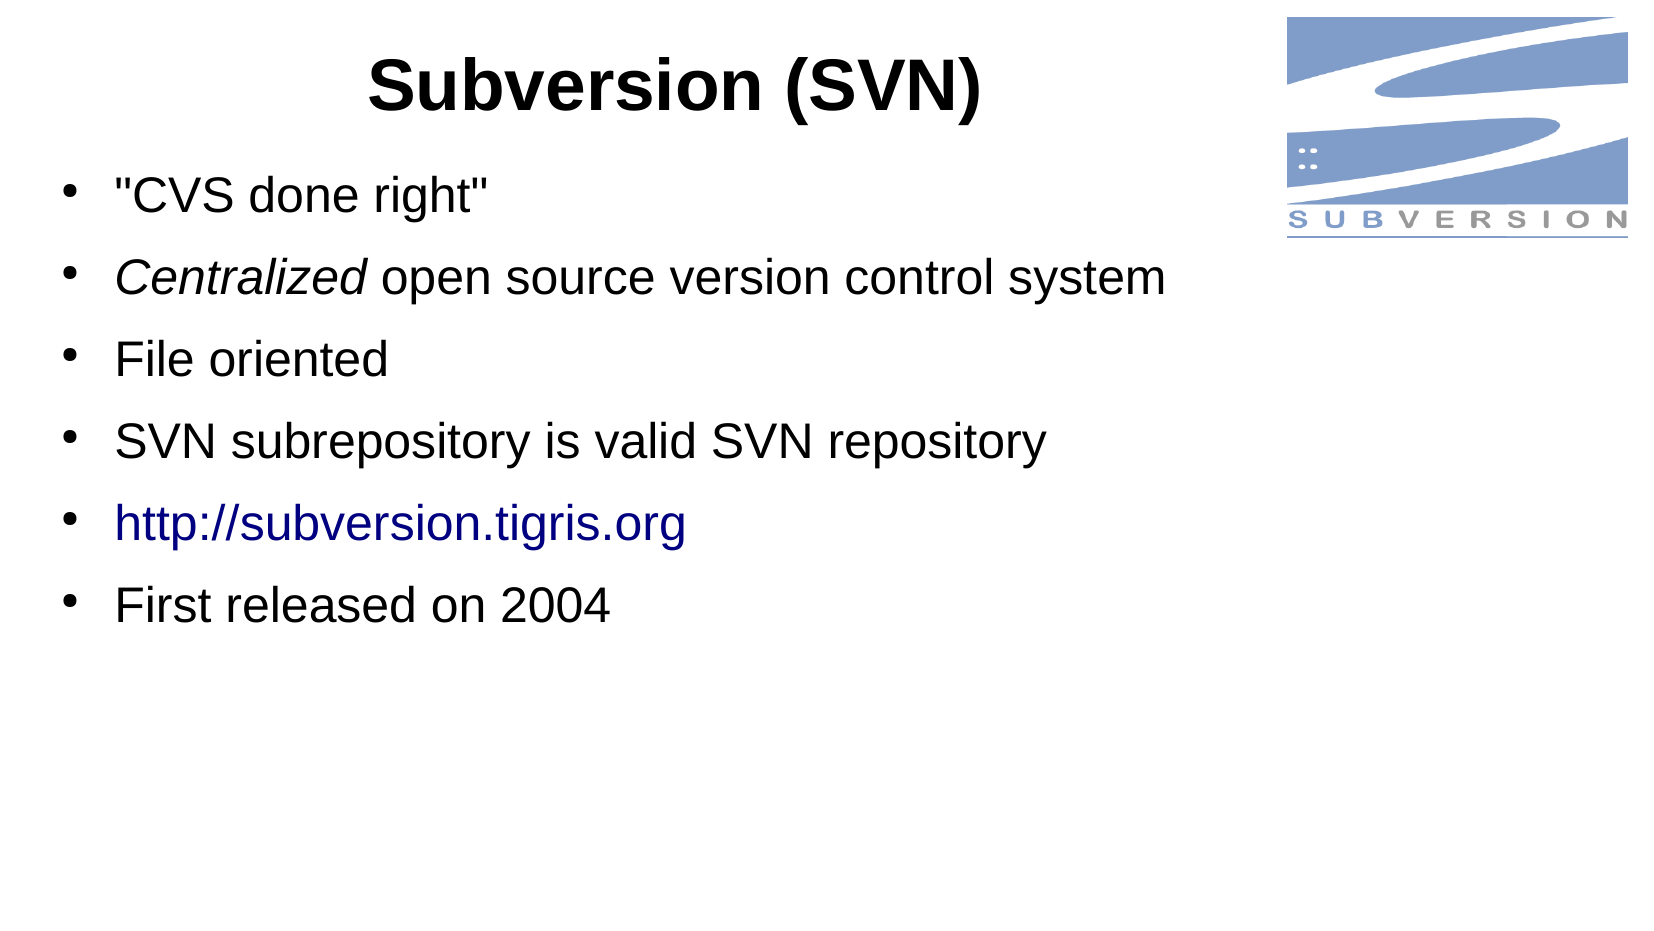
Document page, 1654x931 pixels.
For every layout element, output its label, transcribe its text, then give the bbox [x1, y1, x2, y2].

title Subversion (SVN) [25, 5, 1325, 157]
list "CVS done right" Centralized open source version control system File oriented SVN subrepository is valid SVN repository http://subversion.tigris.org First released on 2004 [25, 157, 1628, 912]
picture [1287, 17, 1628, 239]
